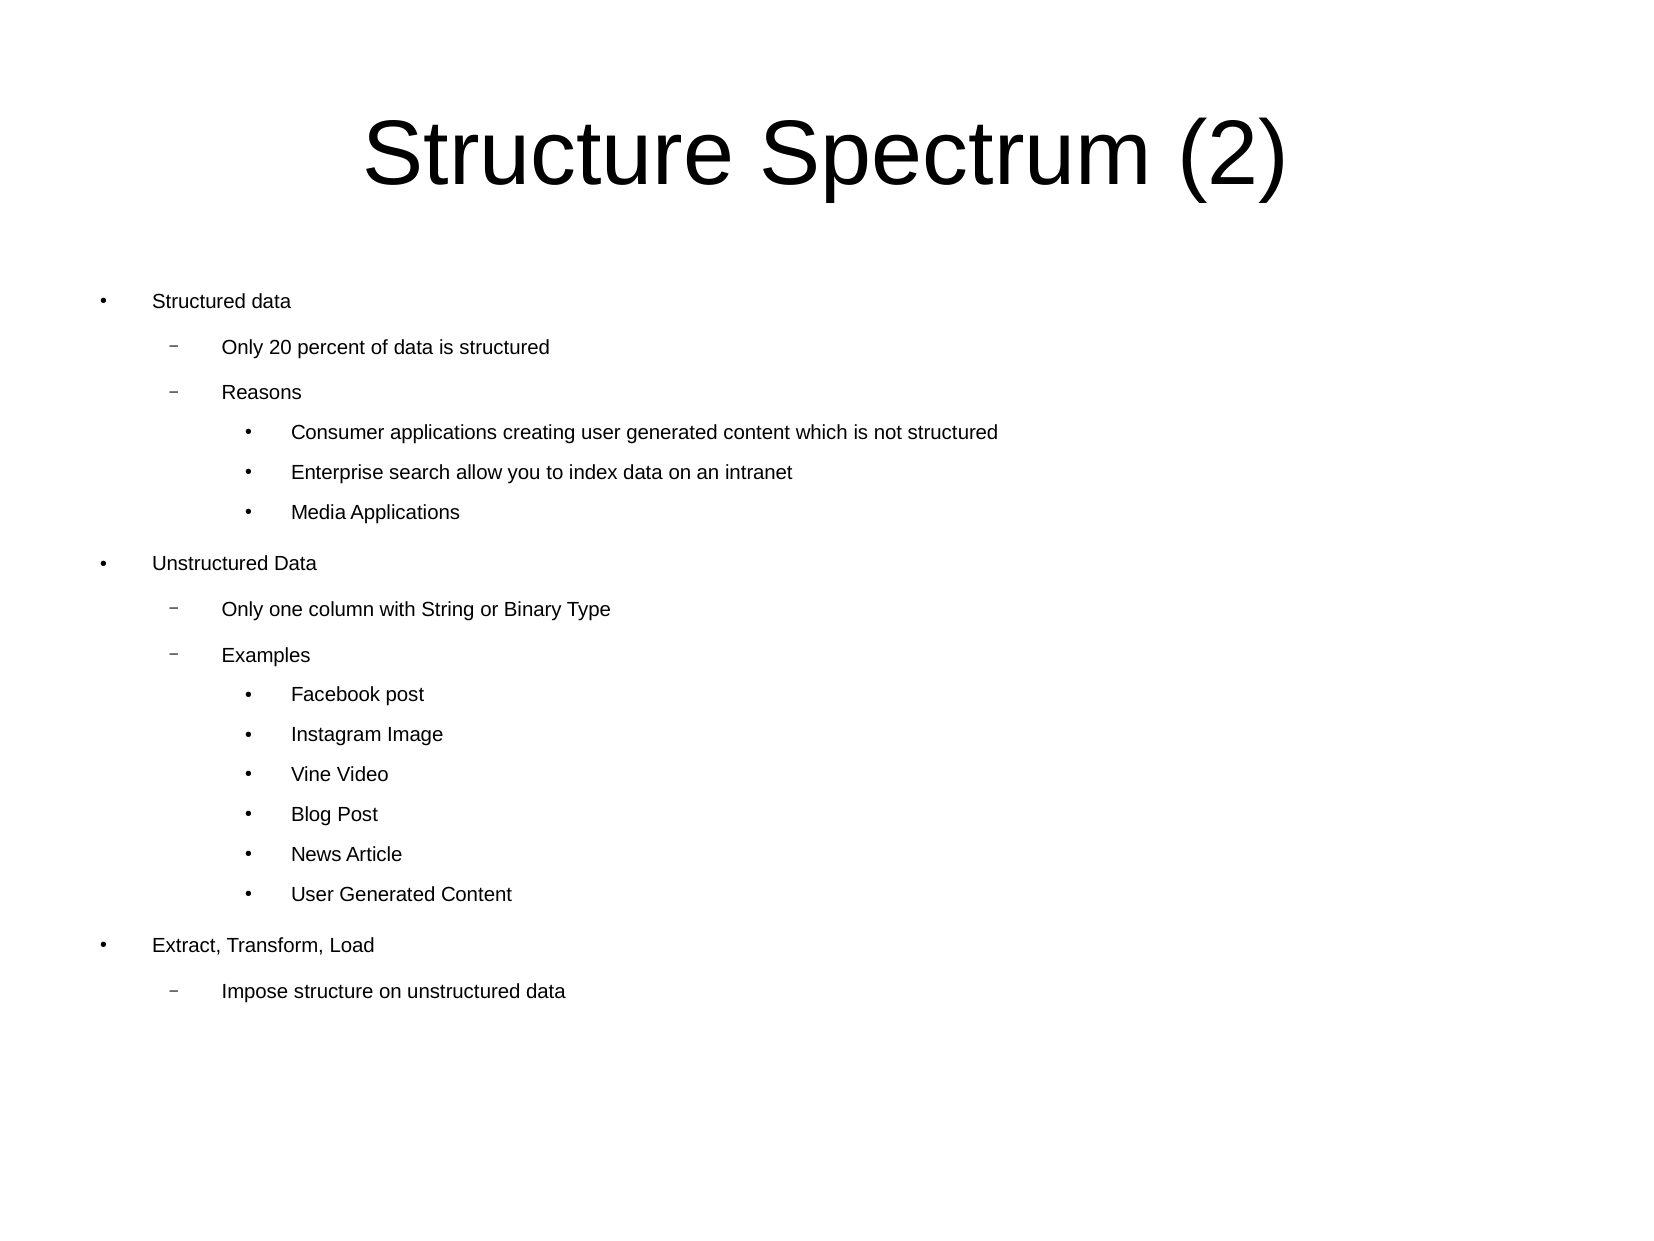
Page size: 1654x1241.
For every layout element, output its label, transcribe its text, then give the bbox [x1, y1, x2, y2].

title Structure Spectrum (2) [82, 49, 1571, 257]
list Structured data Only 20 percent of data is structured Reasons Consumer applications creating user generated content which is not structured Enterprise search allow you to index data on an intranet Media Applications Unstructured Data Only one column with String or Binary Type Examples Facebook post Instagram Image Vine Video Blog Post News Article User Generated Content Extract, Transform, Load Impose structure on unstructured data [82, 290, 1571, 1010]
